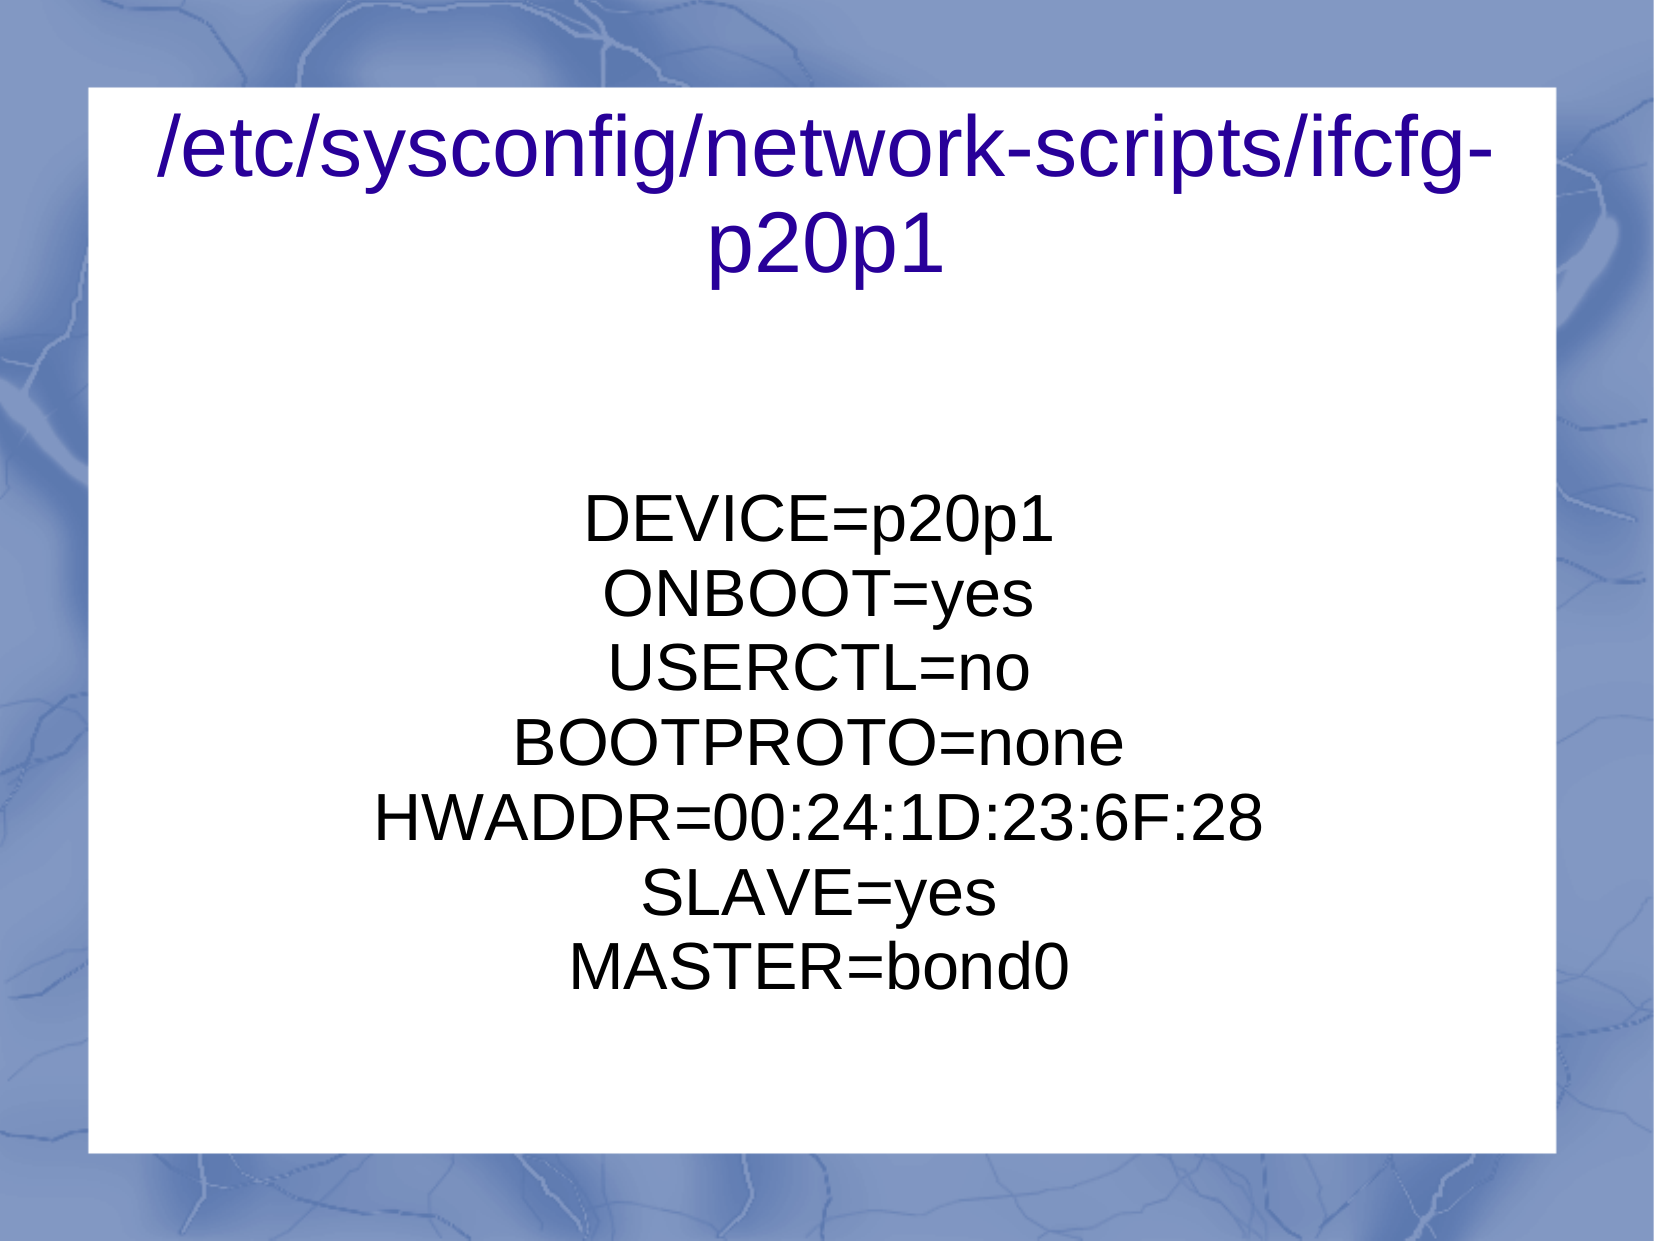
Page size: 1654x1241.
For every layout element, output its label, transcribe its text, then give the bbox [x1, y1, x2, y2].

title /etc/sysconfig/network-scripts/ifcfg-p20p1 [118, 90, 1536, 298]
subtitle DEVICE=p20p1 ONBOOT=yes USERCTL=no BOOTPROTO=none HWADDR=00:24:1D:23:6F:28 SLAVE=yes MASTER=bond0 [140, 333, 1499, 1152]
picture [0, 0, 1654, 1241]
